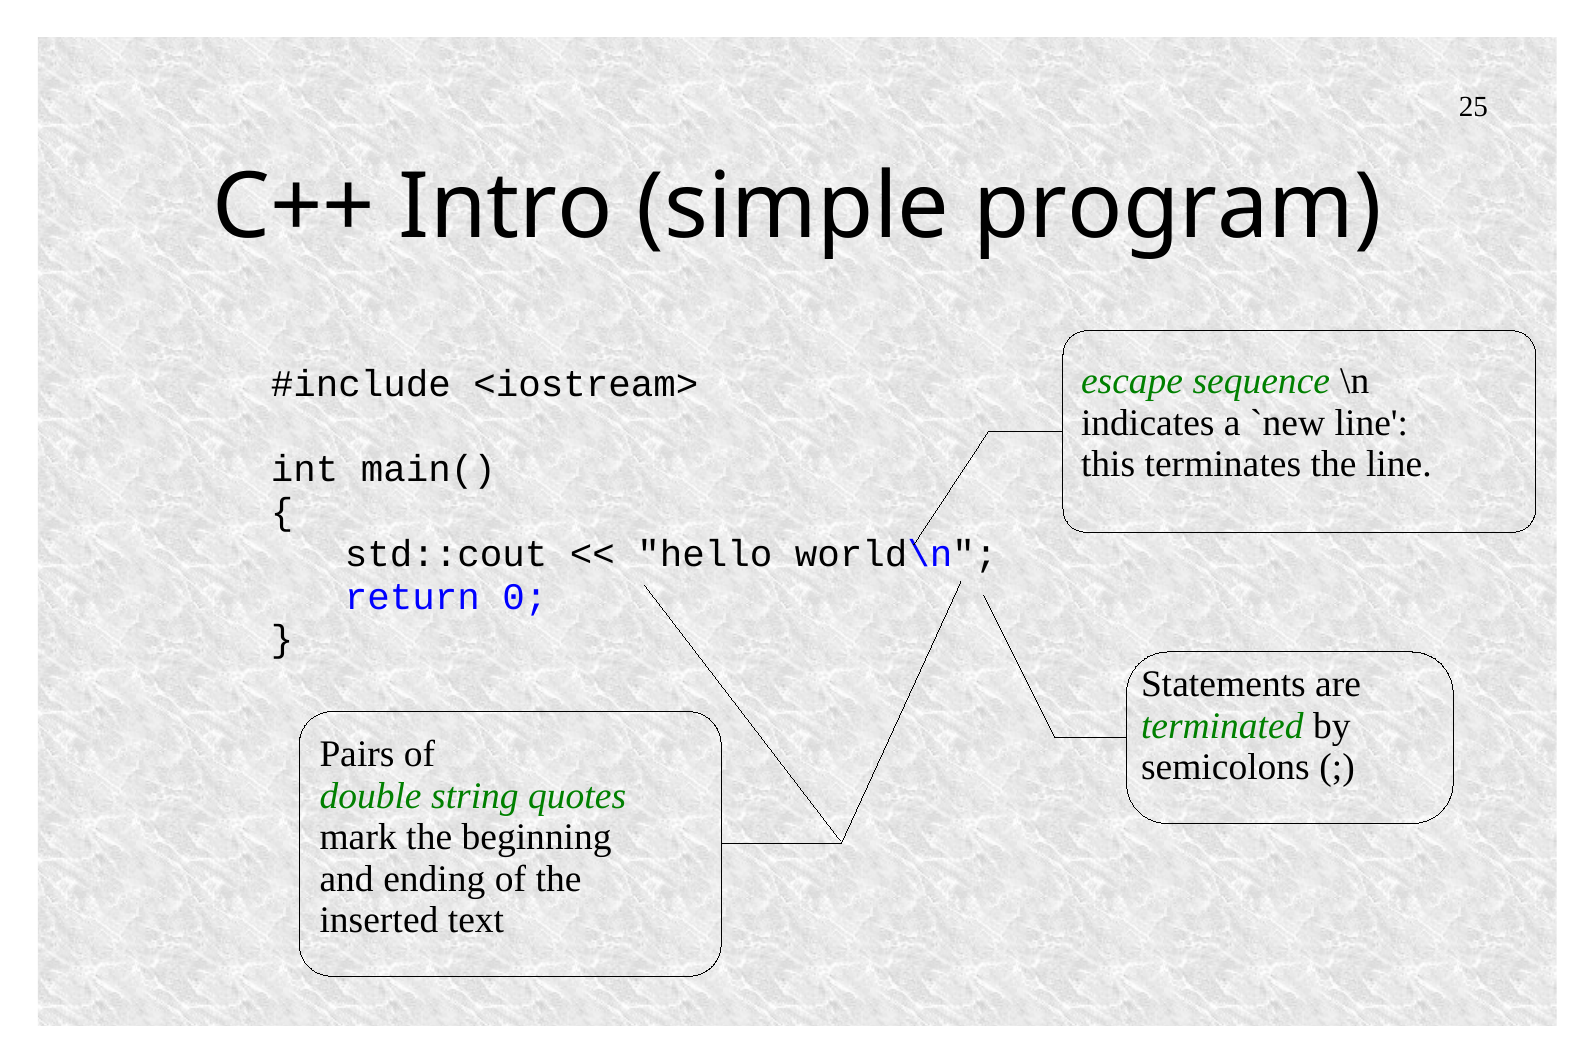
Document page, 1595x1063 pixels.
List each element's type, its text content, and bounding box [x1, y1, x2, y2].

text_box Statements are terminated by semicolons (;) [1140, 663, 1427, 788]
picture [37, 37, 1557, 1026]
text_box #include <iostream> int main() { std::cout << "hello world\n"; return 0; } [270, 365, 1142, 745]
text_box escape sequence \n indicates a `new line': this terminates the line. [1081, 360, 1525, 497]
text_box Pairs of double string quotes mark the beginning and ending of the inserted text [319, 733, 635, 959]
title C++ Intro (simple program) [149, 119, 1447, 285]
